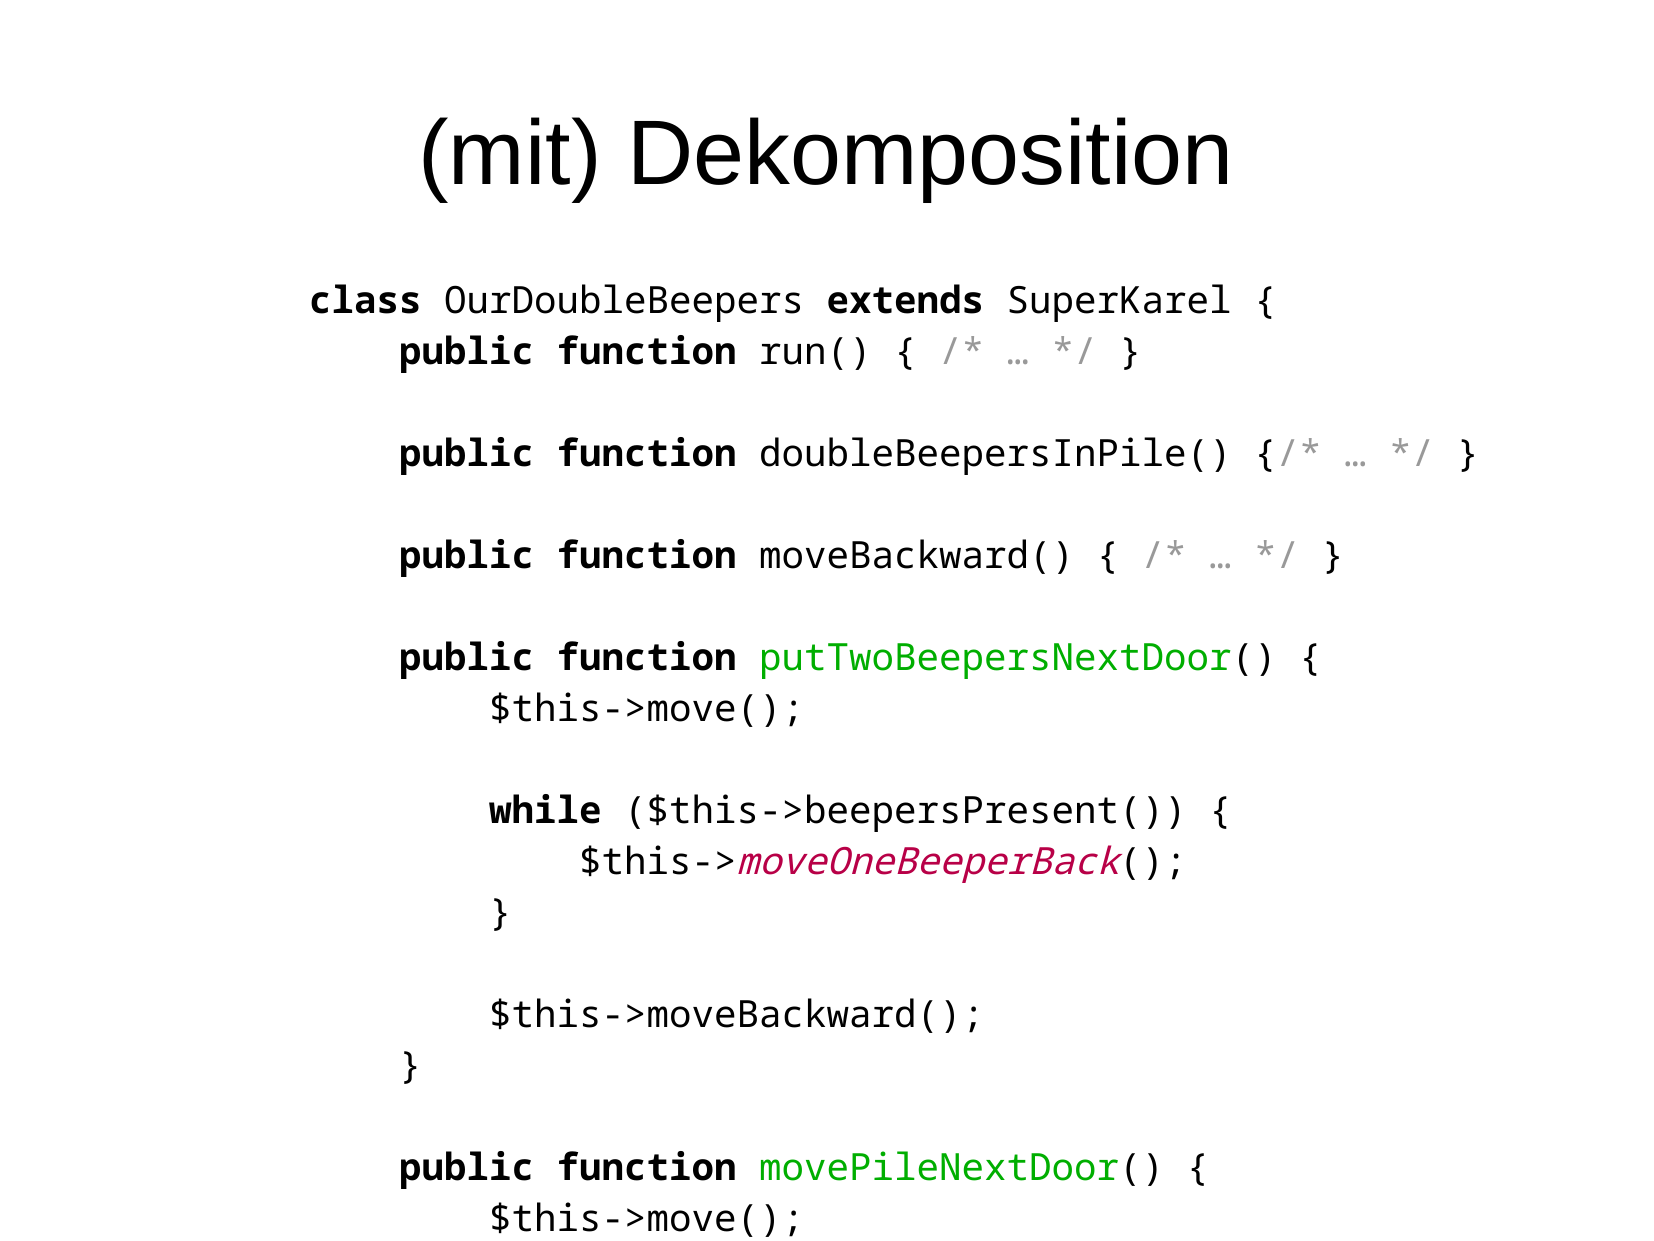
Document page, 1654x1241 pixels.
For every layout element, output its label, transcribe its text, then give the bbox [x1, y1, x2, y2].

text_box class OurDoubleBeepers extends SuperKarel { public function run() { /* … */ } public function doubleBeepersInPile() {/* … */ } public function moveBackward() { /* … */ } public function putTwoBeepersNextDoor() { $this->move(); while ($this->beepersPresent()) { $this->moveOneBeeperBack(); } $this->moveBackward(); } public function movePileNextDoor() { $this->move(); $this->putBeeper(); $this->putBeeper(); $this->moveBackward(); } } [294, 265, 1495, 1181]
title (mit) Dekomposition [82, 49, 1571, 257]
